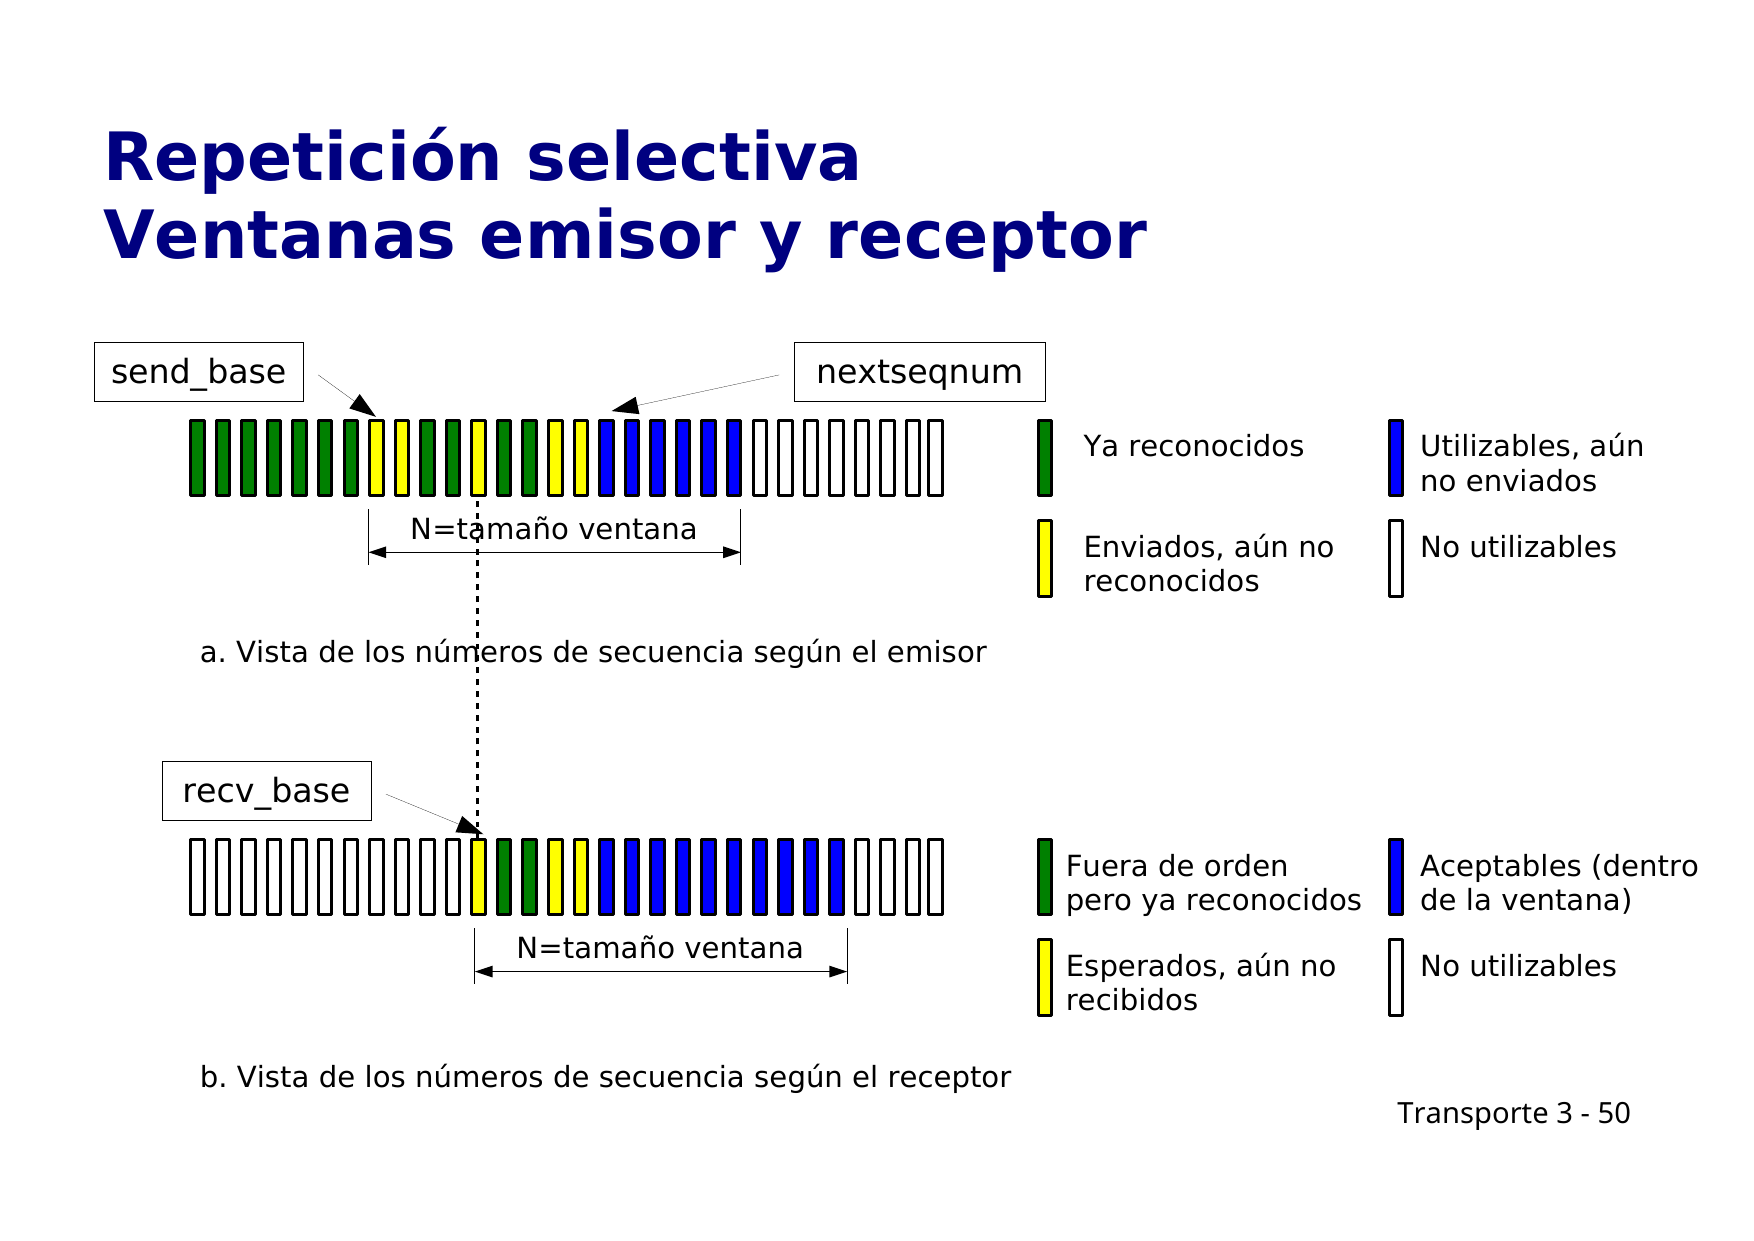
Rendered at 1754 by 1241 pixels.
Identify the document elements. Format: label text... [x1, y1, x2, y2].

text_box [471, 420, 486, 496]
text_box [1389, 839, 1403, 915]
text_box [190, 420, 205, 496]
text_box [625, 839, 639, 915]
text_box [804, 839, 818, 915]
text_box [906, 839, 920, 915]
text_box [522, 420, 537, 496]
text_box Esperados, aún no recibidos [1051, 941, 1353, 1026]
text_box [804, 420, 818, 496]
text_box [778, 839, 793, 915]
text_box [574, 420, 588, 496]
text_box Fuera de orden pero ya reconocidos [1051, 841, 1378, 925]
text_box a. Vista de los números de secuencia según el emisor [185, 627, 1003, 678]
text_box [753, 839, 767, 915]
text_box [650, 420, 665, 496]
text_box [880, 839, 895, 915]
text_box [548, 420, 563, 496]
text_box [625, 420, 639, 496]
text_box [318, 420, 332, 496]
text_box [344, 420, 358, 496]
text_box [471, 839, 486, 915]
text_box [292, 420, 307, 496]
text_box [497, 839, 511, 915]
text_box [829, 420, 844, 496]
text_box [216, 420, 230, 496]
text_box [522, 839, 537, 915]
title Repetición selectiva Ventanas emisor y receptor [88, 87, 1654, 305]
text_box [548, 839, 563, 915]
text_box Utilizables, aún no enviados [1405, 422, 1669, 506]
text_box [727, 420, 741, 496]
text_box [497, 420, 511, 496]
text_box [928, 839, 943, 915]
text_box [1038, 939, 1052, 1016]
text_box [650, 839, 665, 915]
text_box [1389, 420, 1403, 496]
text_box [906, 420, 920, 496]
text_box [829, 839, 844, 915]
text_box [1389, 520, 1403, 597]
text_box [701, 420, 716, 496]
text_box [369, 420, 384, 496]
text_box recv_base [162, 761, 371, 821]
text_box [1389, 939, 1403, 1016]
text_box [880, 420, 895, 496]
text_box [574, 839, 588, 915]
text_box [676, 420, 690, 496]
text_box [1038, 839, 1052, 915]
text_box Ya reconocidos [1068, 422, 1320, 472]
text_box [928, 420, 943, 496]
text_box [855, 839, 869, 915]
text_box nextseqnum [794, 342, 1046, 402]
text_box Aceptables (dentro de la ventana) [1405, 841, 1715, 925]
text_box [420, 420, 435, 496]
text_box [778, 420, 793, 496]
text_box [855, 420, 869, 496]
text_box [727, 839, 741, 915]
text_box [446, 420, 460, 496]
text_box [1038, 420, 1052, 496]
text_box b. Vista de los números de secuencia según el receptor [185, 1053, 1028, 1103]
text_box [753, 420, 767, 496]
text_box [676, 839, 690, 915]
text_box [267, 420, 281, 496]
text_box [241, 420, 256, 496]
text_box No utilizables [1405, 522, 1633, 572]
text_box [701, 839, 716, 915]
text_box [395, 420, 409, 496]
text_box [599, 420, 614, 496]
text_box [1038, 520, 1052, 597]
text_box No utilizables [1405, 941, 1633, 991]
text_box [599, 839, 614, 915]
text_box Enviados, aún no reconocidos [1068, 522, 1351, 606]
text_box send_base [94, 342, 303, 401]
